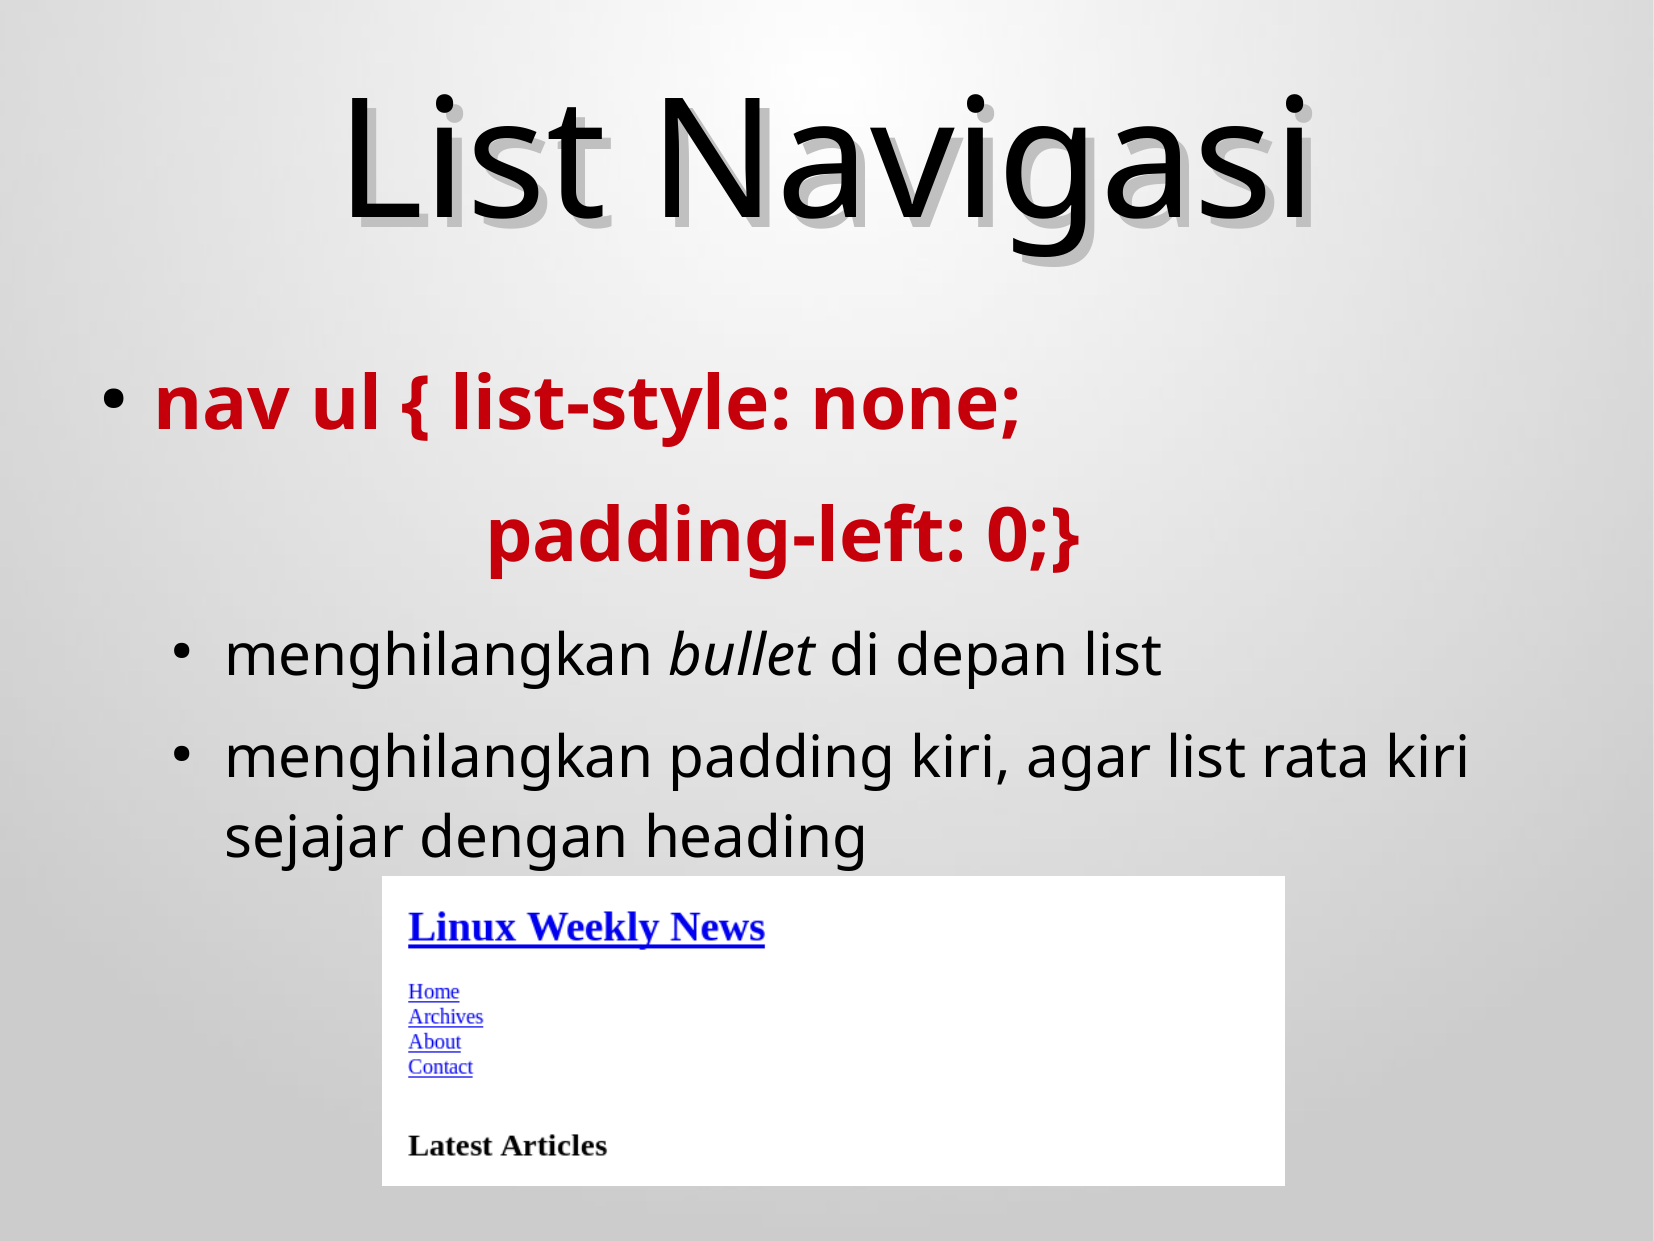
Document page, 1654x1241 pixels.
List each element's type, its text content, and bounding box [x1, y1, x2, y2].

title List Navigasi [82, 49, 1571, 257]
list nav ul { list-style: none; padding-left: 0;} menghilangkan bullet di depan list menghilangkan padding kiri, agar list rata kiri sejajar dengan heading [82, 349, 1571, 1168]
picture [0, 0, 1654, 1241]
